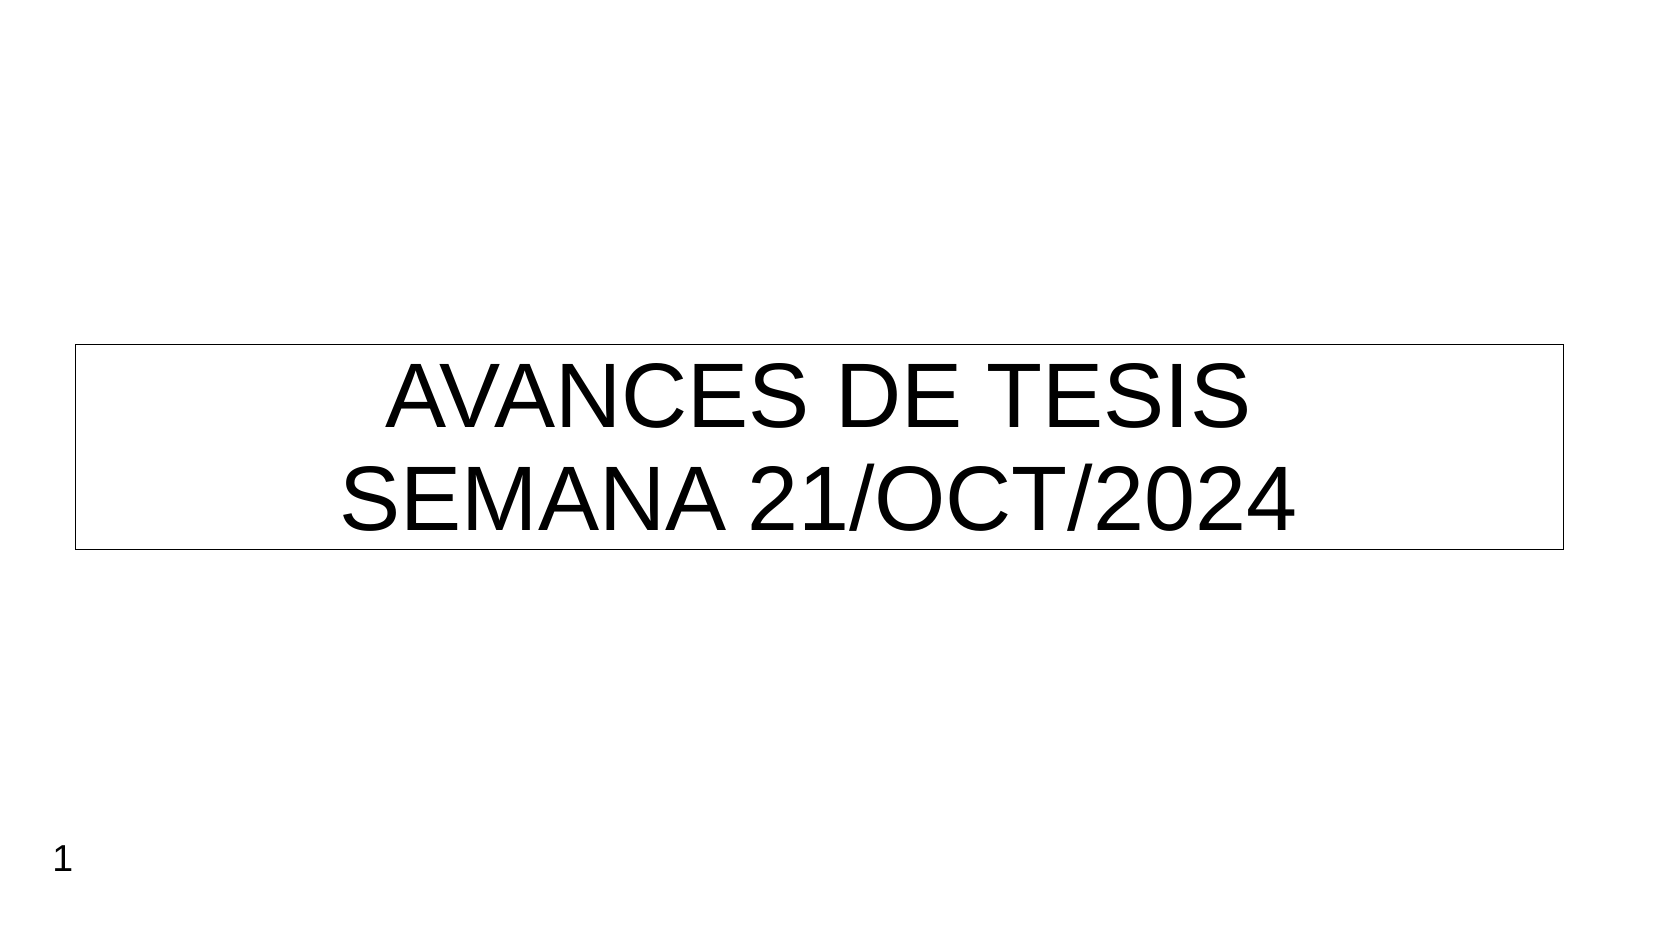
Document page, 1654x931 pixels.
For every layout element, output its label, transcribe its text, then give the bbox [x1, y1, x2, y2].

title AVANCES DE TESIS SEMANA 21/OCT/2024 [75, 344, 1564, 550]
text_box <number> [37, 829, 667, 901]
